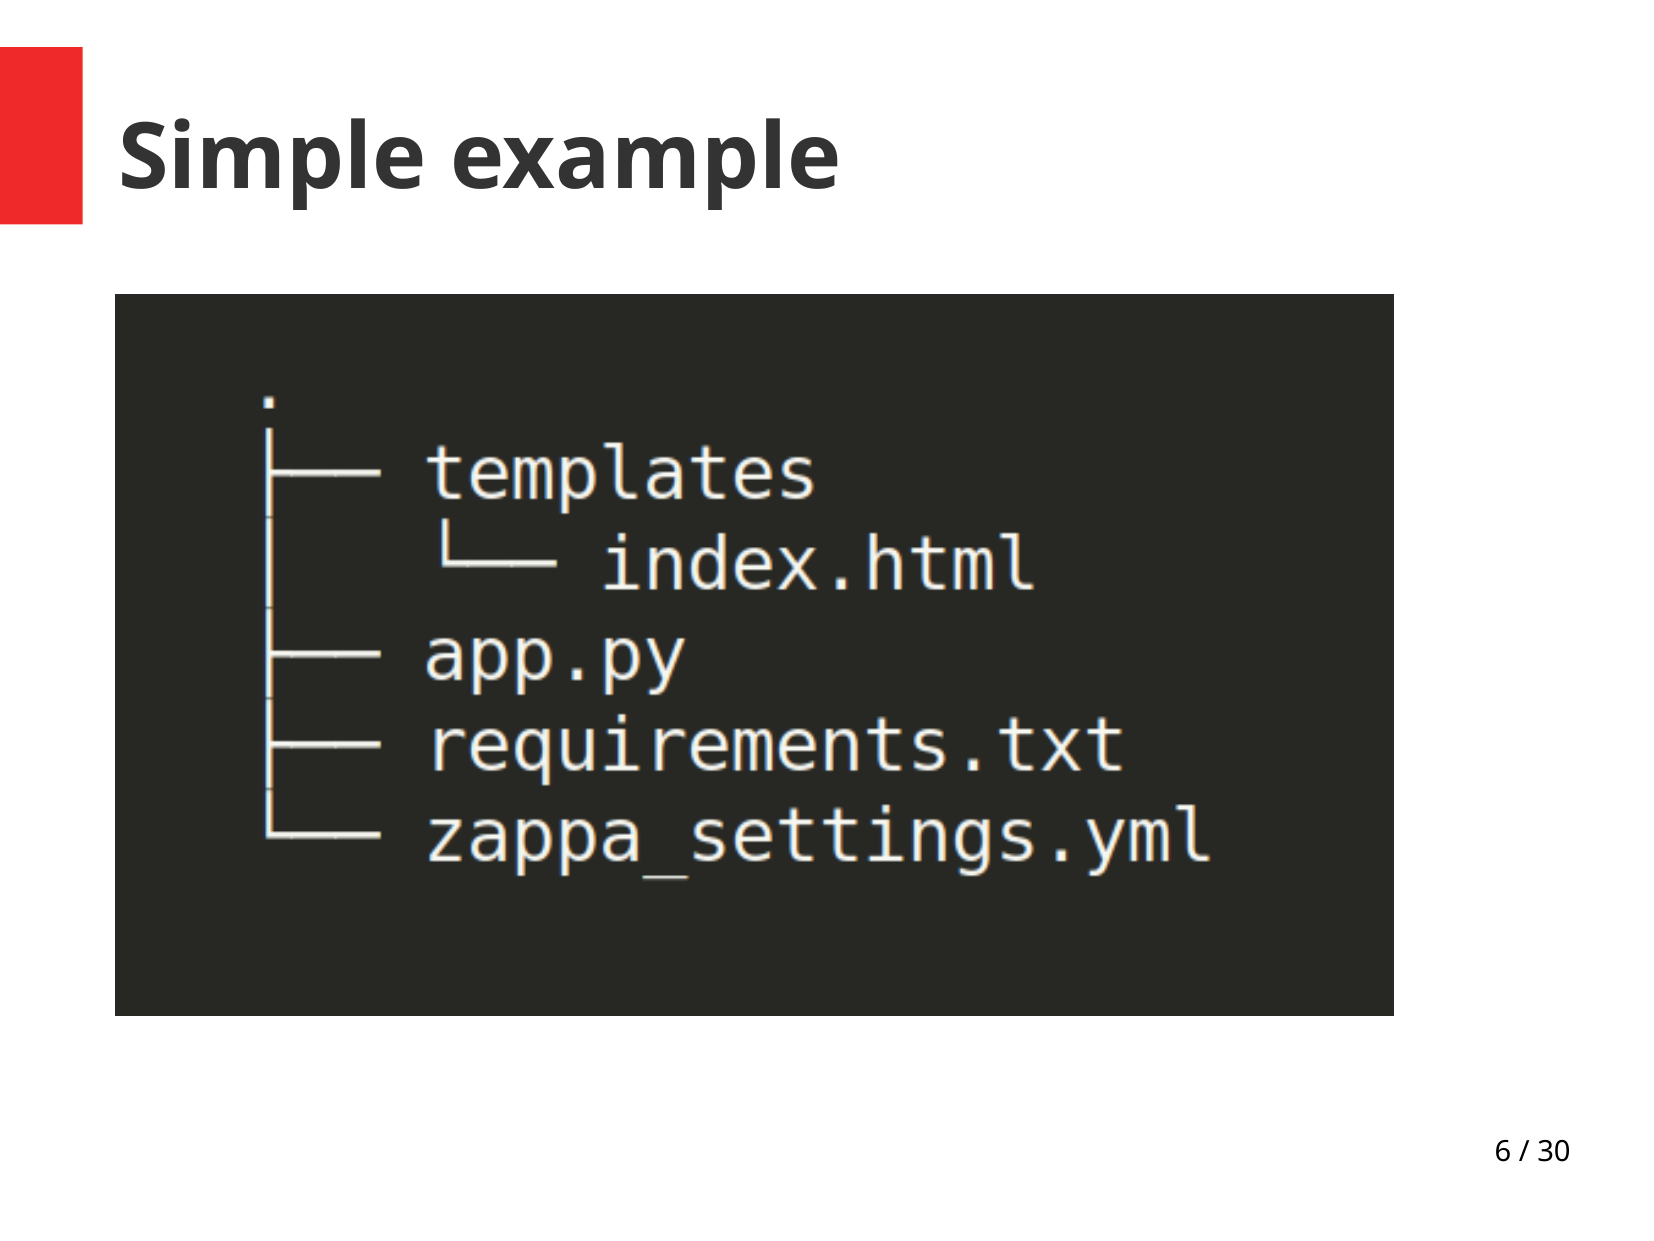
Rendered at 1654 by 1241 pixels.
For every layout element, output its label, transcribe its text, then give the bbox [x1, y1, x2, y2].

picture [115, 294, 1394, 1016]
title Simple example [118, 49, 1571, 257]
